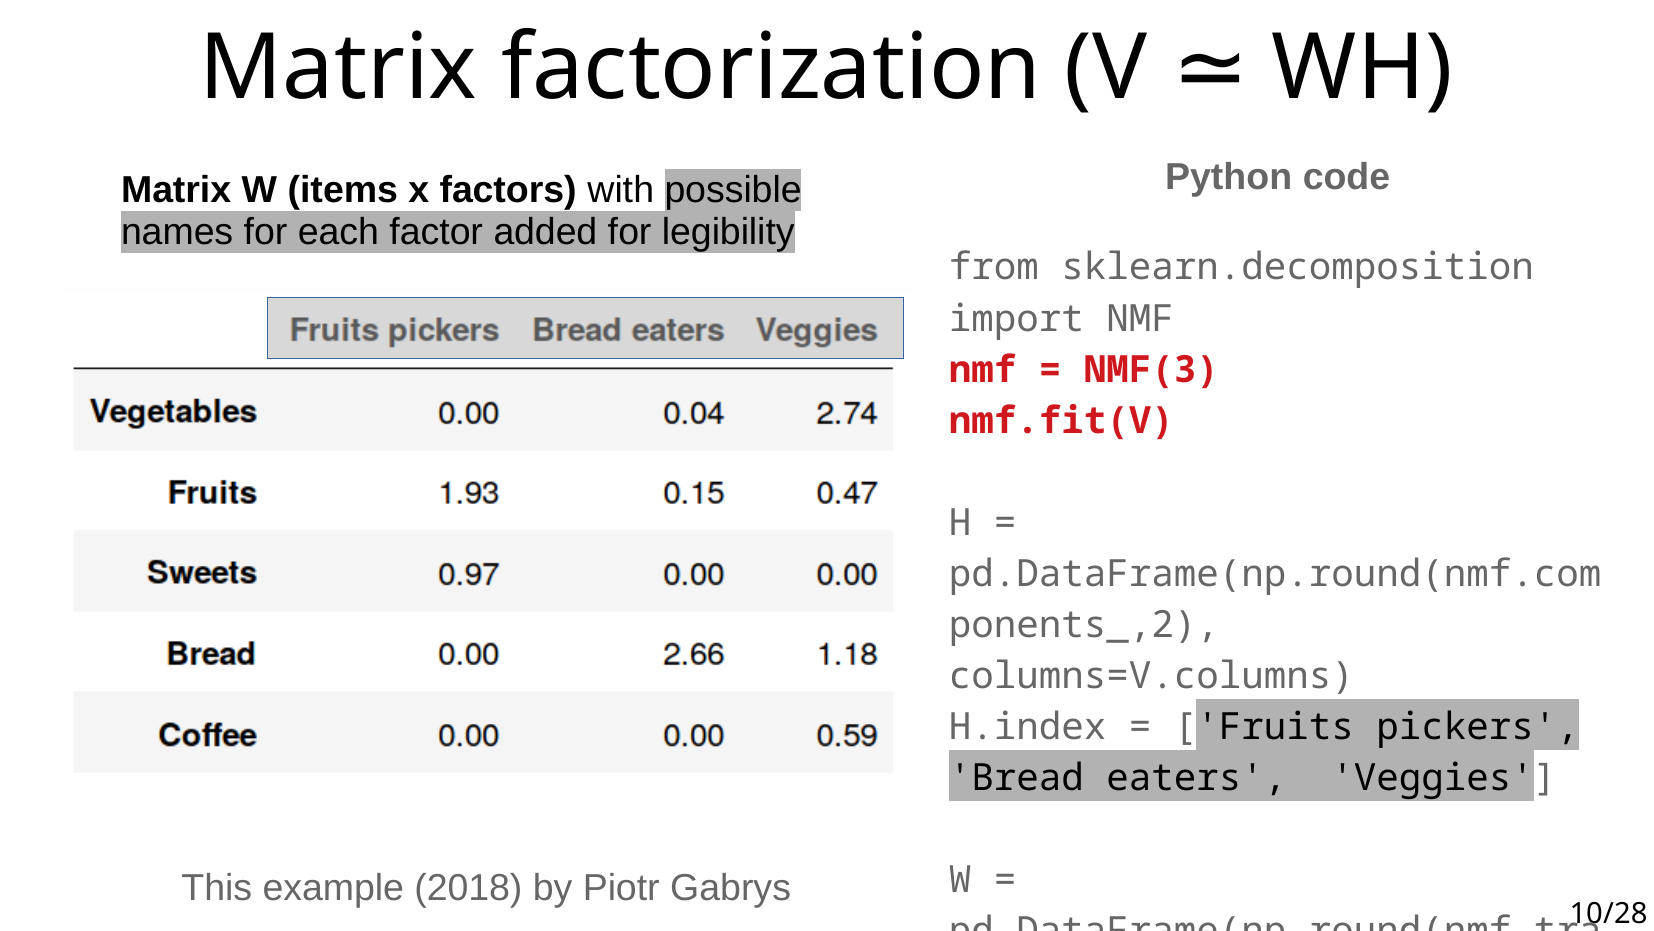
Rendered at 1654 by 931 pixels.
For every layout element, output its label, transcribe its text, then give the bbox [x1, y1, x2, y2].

text_box This example (2018) by Piotr Gabrys [8, 859, 951, 926]
text_box Matrix W (items x factors) with possible names for each factor added for legibility [106, 161, 925, 261]
title Matrix factorization (V ≃ WH) [82, 1, 1571, 125]
text_box Python code from sklearn.decomposition import NMF nmf = NMF(3) nmf.fit(V) H = pd.DataFrame(np.round(nmf.components_,2), columns=V.columns) H.index = ['Fruits pickers', 'Bread eaters', 'Veggies'] W = pd.DataFrame(np.round(nmf.transform(V),2), columns=H.index) W.index = V.index [933, 148, 1622, 923]
picture [63, 288, 912, 784]
text_box [267, 297, 904, 359]
